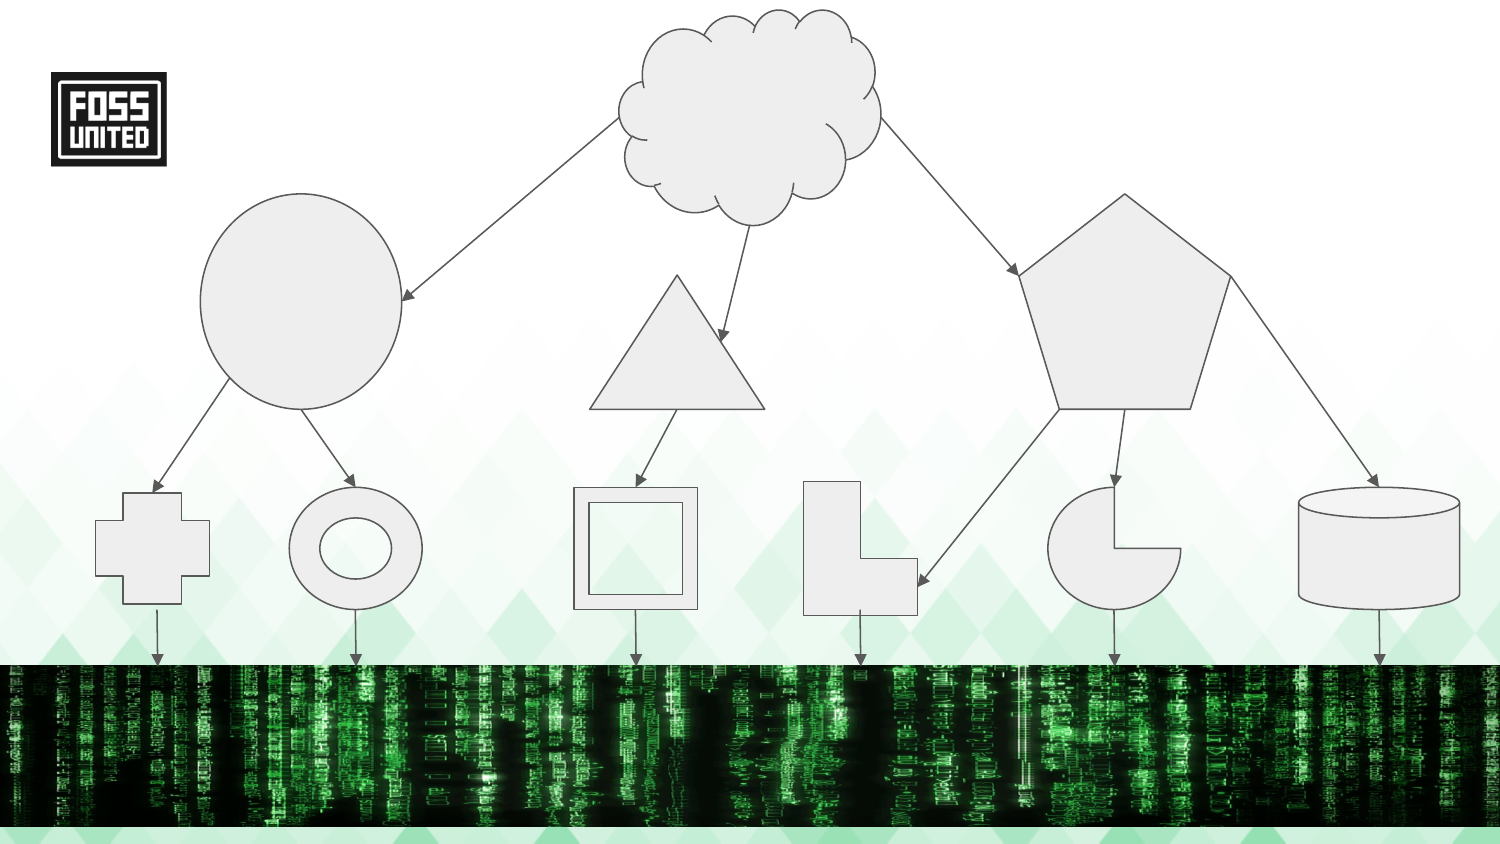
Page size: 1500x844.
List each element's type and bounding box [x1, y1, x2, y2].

text_box [589, 275, 765, 410]
text_box [200, 193, 402, 410]
text_box [803, 481, 918, 616]
text_box [1298, 504, 1460, 610]
text_box [289, 487, 423, 610]
text_box [95, 492, 210, 604]
text_box [1047, 487, 1181, 610]
picture [0, 0, 1500, 844]
text_box [618, 10, 881, 226]
text_box [1019, 193, 1231, 410]
text_box [574, 487, 698, 610]
